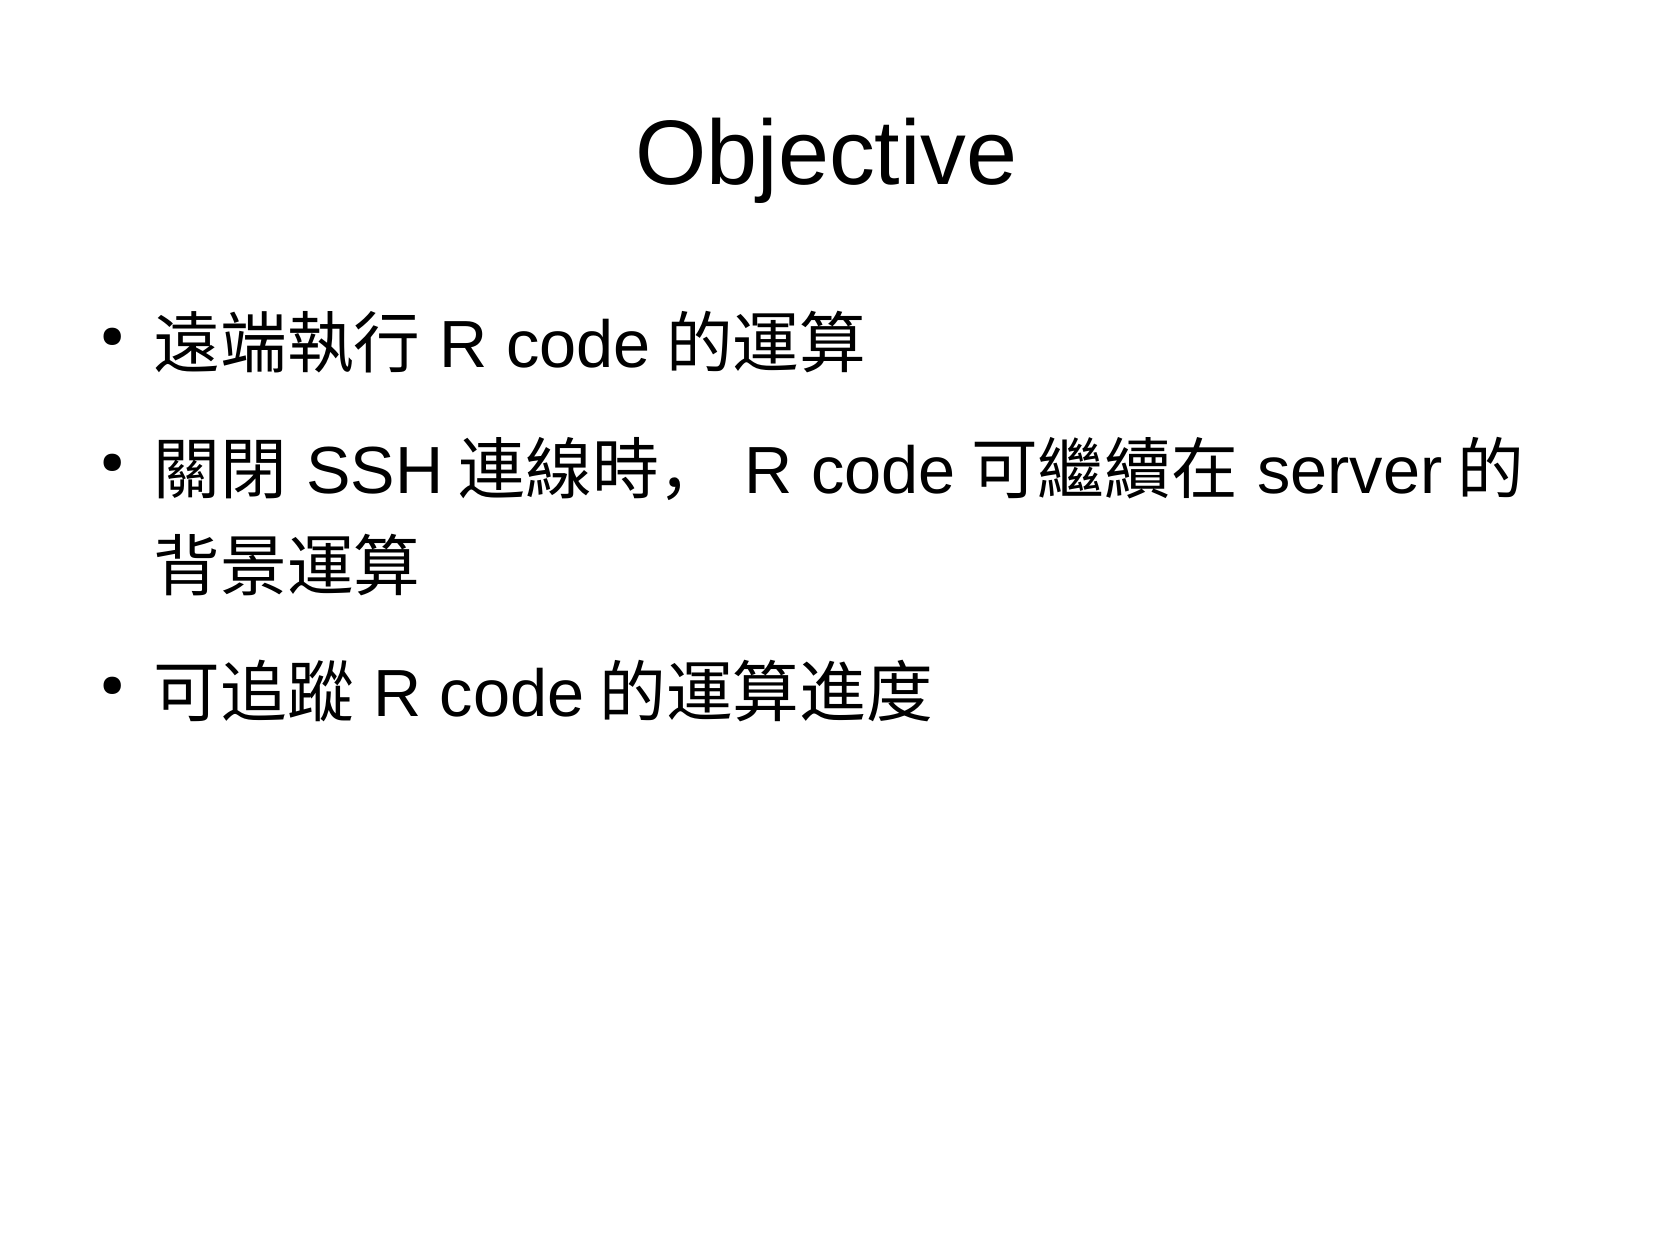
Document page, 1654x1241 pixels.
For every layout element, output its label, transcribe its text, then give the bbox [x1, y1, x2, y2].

title Objective [82, 49, 1571, 257]
list 遠端執行R code的運算 關閉SSH連線時，R code可繼續在server的背景運算 可追蹤R code的運算進度 [82, 290, 1571, 1010]
